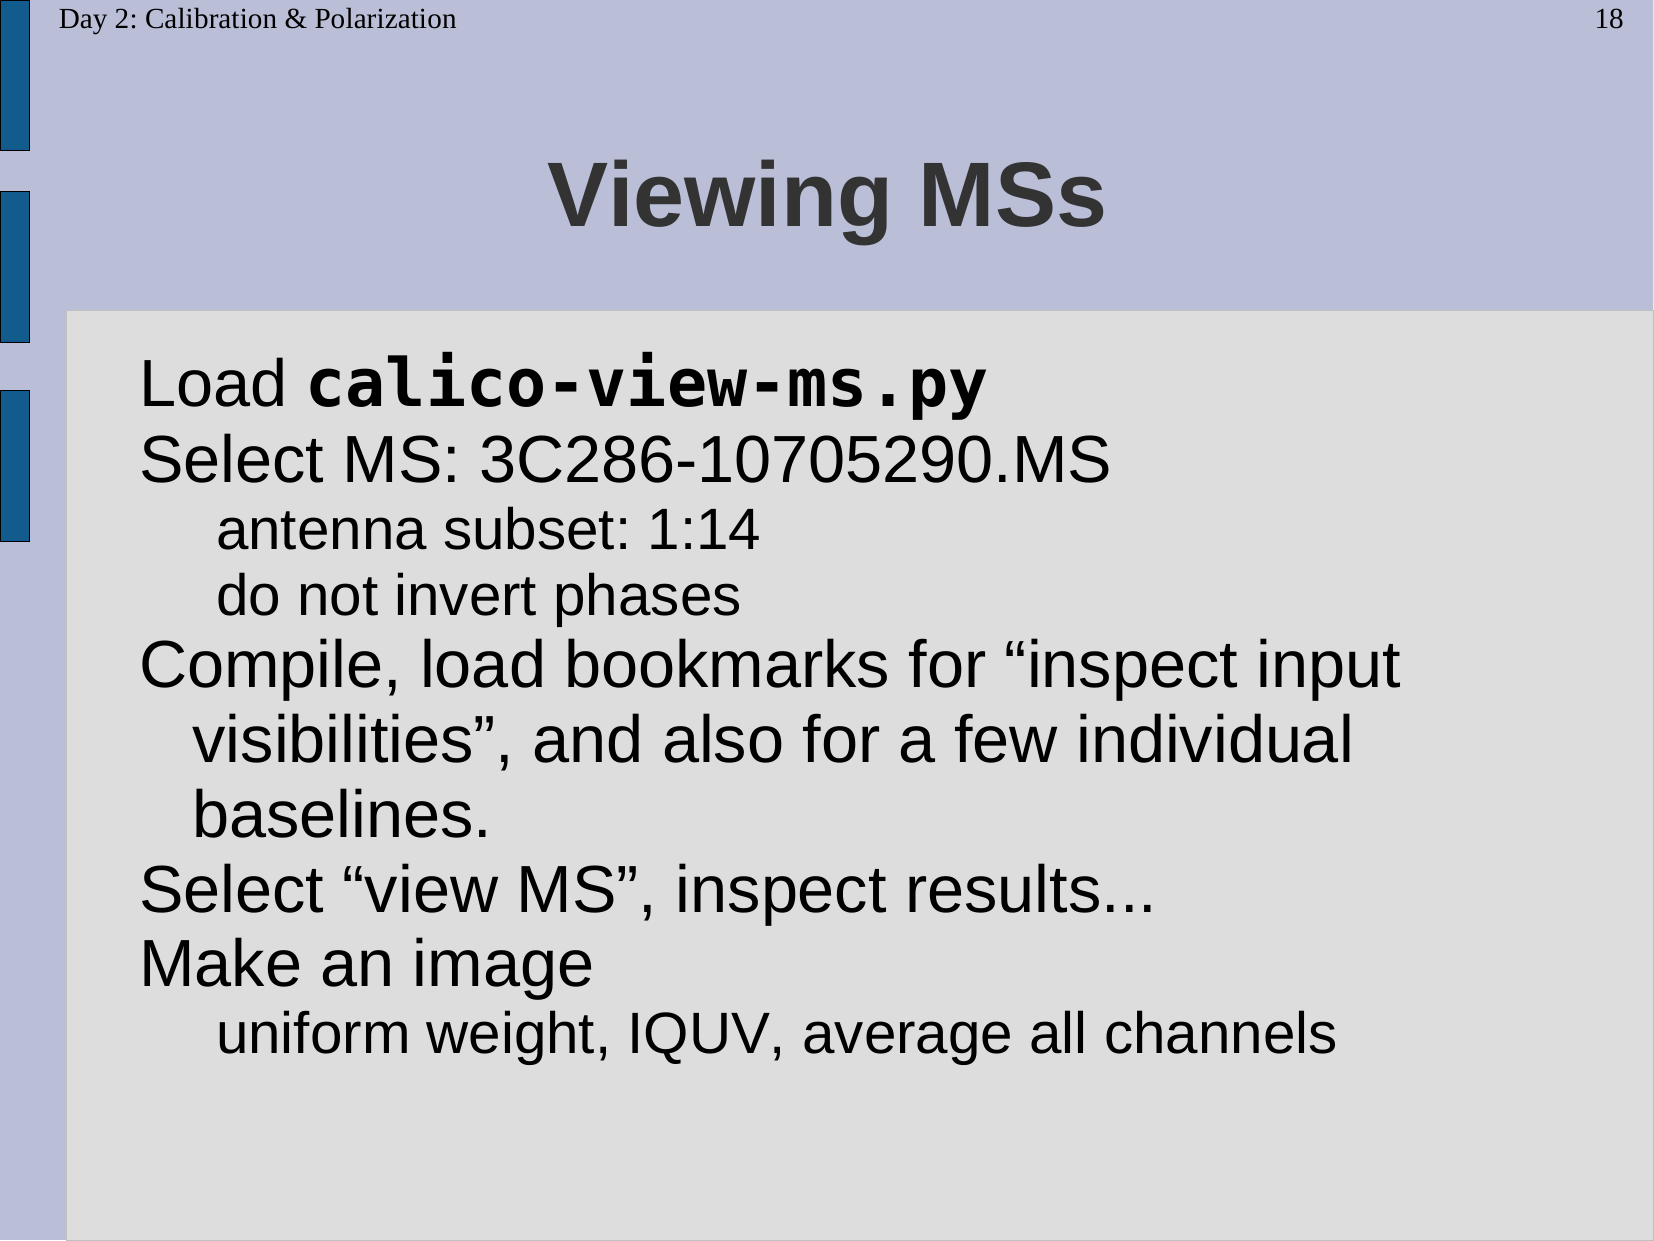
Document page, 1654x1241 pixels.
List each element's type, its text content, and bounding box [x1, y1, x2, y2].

list Load calico-view-ms.py Select MS: 3C286-10705290.MS antenna subset: 1:14 do not invert phases Compile, load bookmarks for “inspect input visibilities”, and also for a few individual baselines. Select “view MS”, inspect results... Make an image uniform weight, IQUV, average all channels [121, 344, 1534, 1112]
title Viewing MSs [121, 98, 1534, 291]
